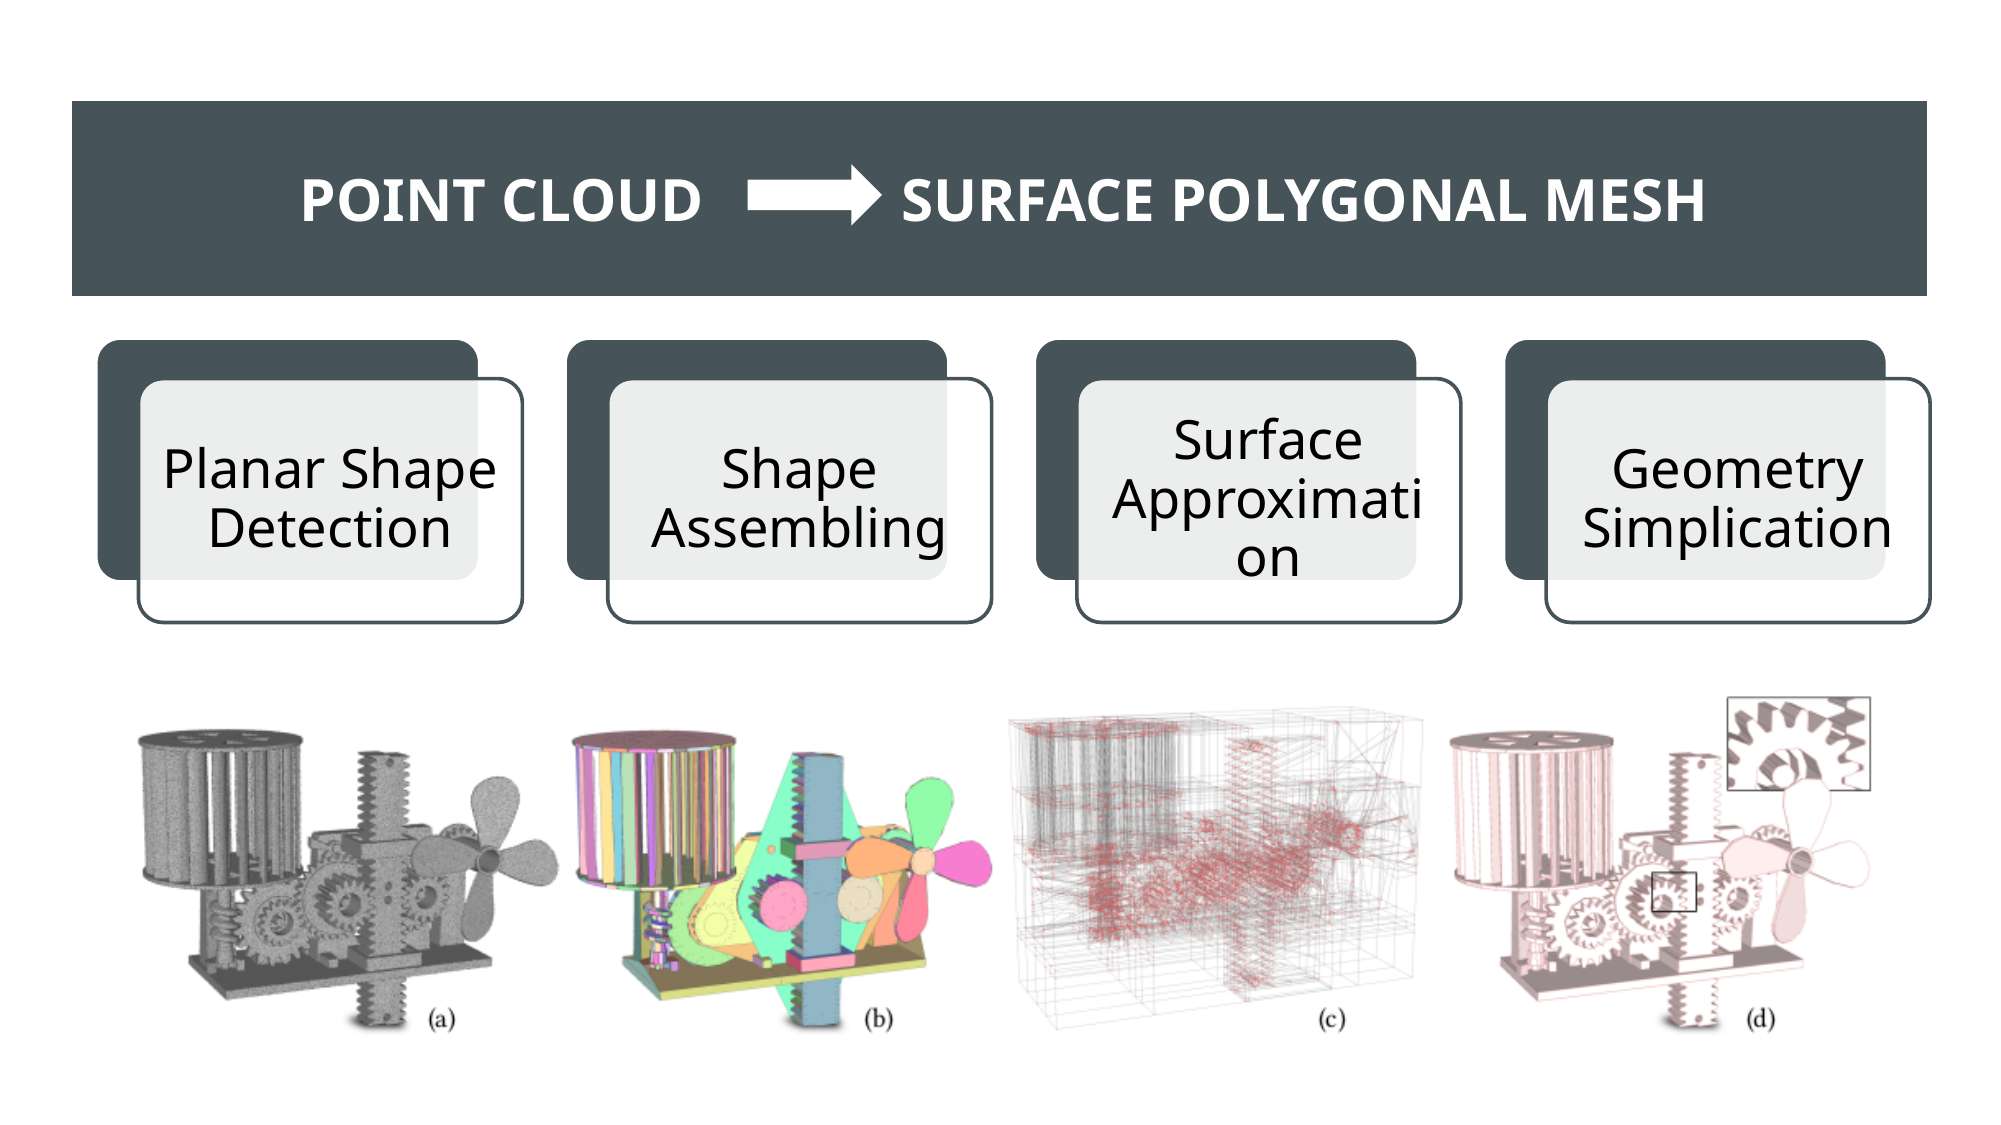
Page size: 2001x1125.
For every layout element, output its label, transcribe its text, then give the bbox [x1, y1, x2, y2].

text_box Shape Assembling [607, 378, 992, 623]
text_box [747, 164, 883, 226]
picture [107, 664, 1909, 1055]
text_box [1034, 338, 1419, 582]
title POINT CLOUD SURFACE POLYGONAL MESH [107, 115, 1917, 282]
text_box Geometry Simplication [1546, 378, 1931, 623]
text_box [95, 338, 480, 582]
text_box [1503, 338, 1888, 582]
text_box Surface Approximation [1076, 378, 1461, 623]
text_box Planar Shape Detection [138, 378, 523, 623]
text_box [565, 338, 950, 582]
